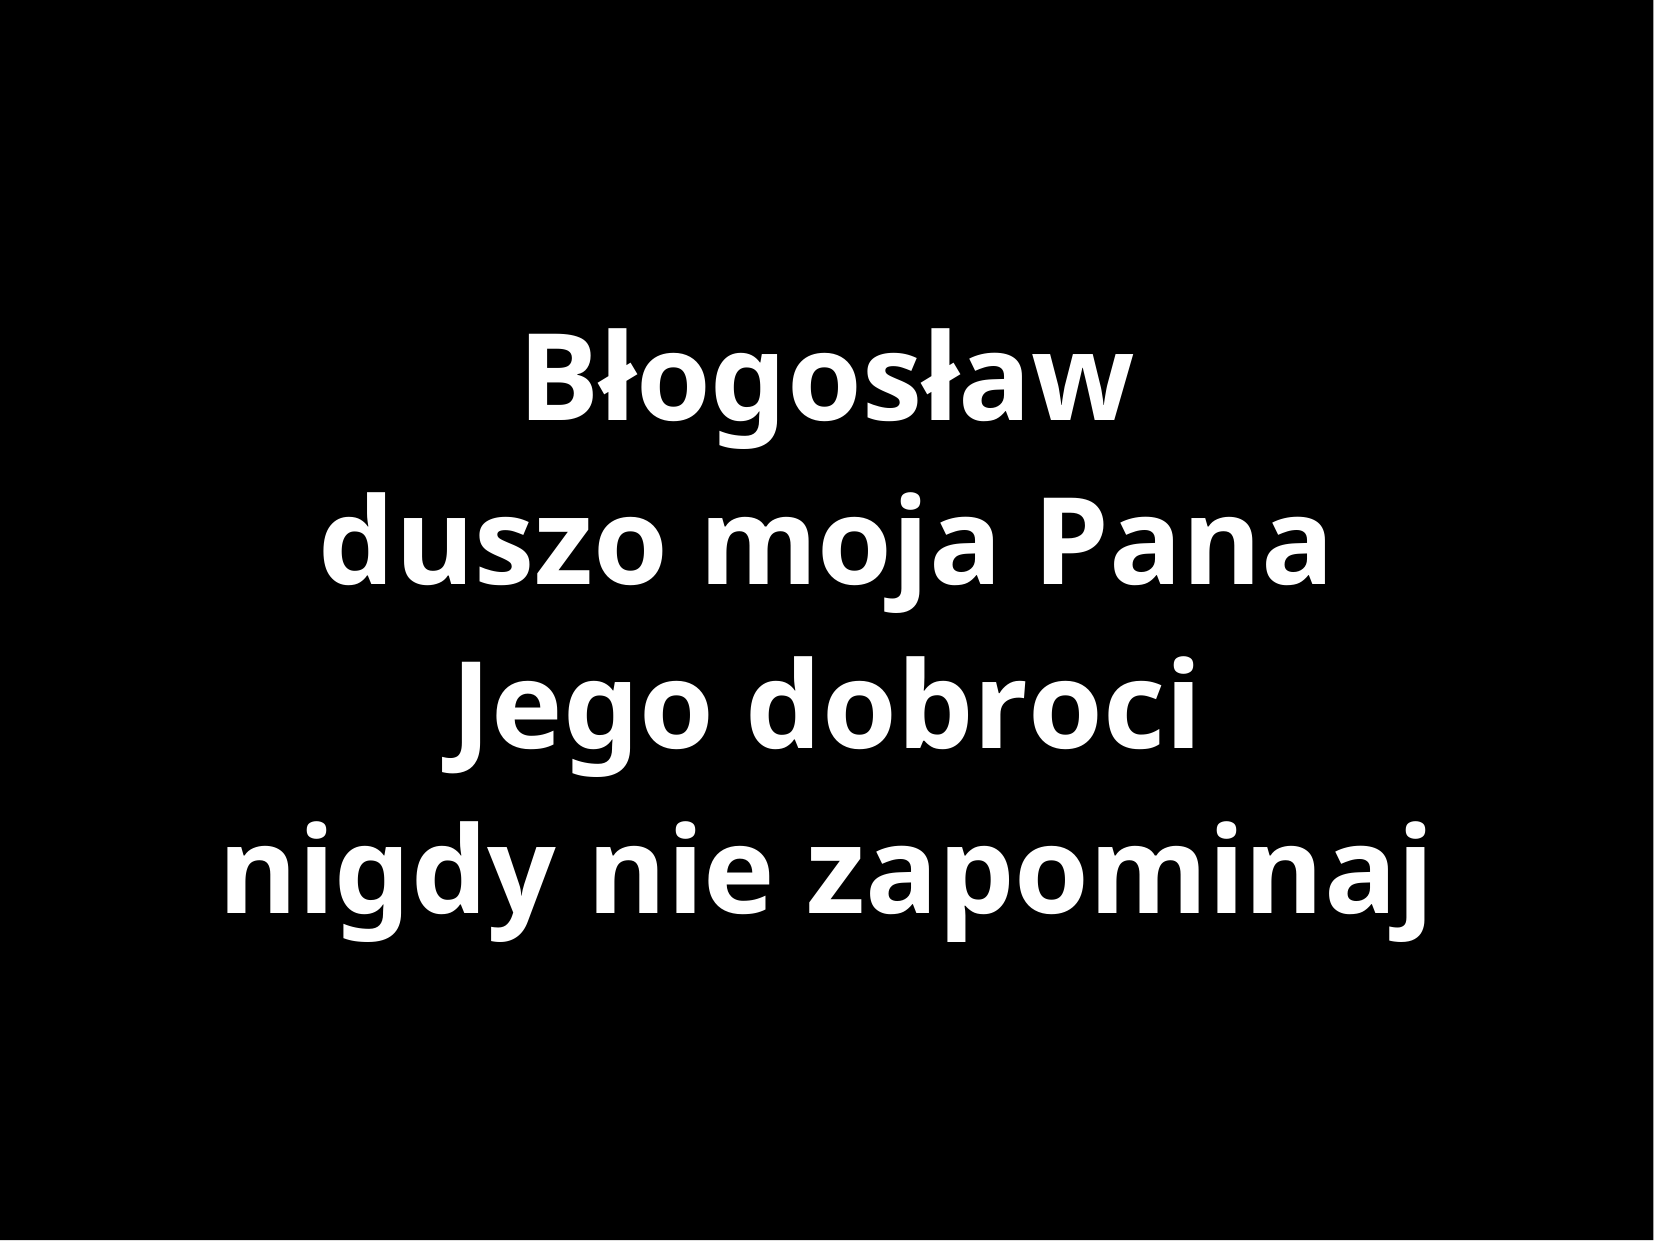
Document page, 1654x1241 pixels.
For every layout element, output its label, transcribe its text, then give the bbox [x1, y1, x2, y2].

title Błogosław duszo moja Pana Jego dobroci nigdy nie zapominaj [0, 0, 1654, 1241]
